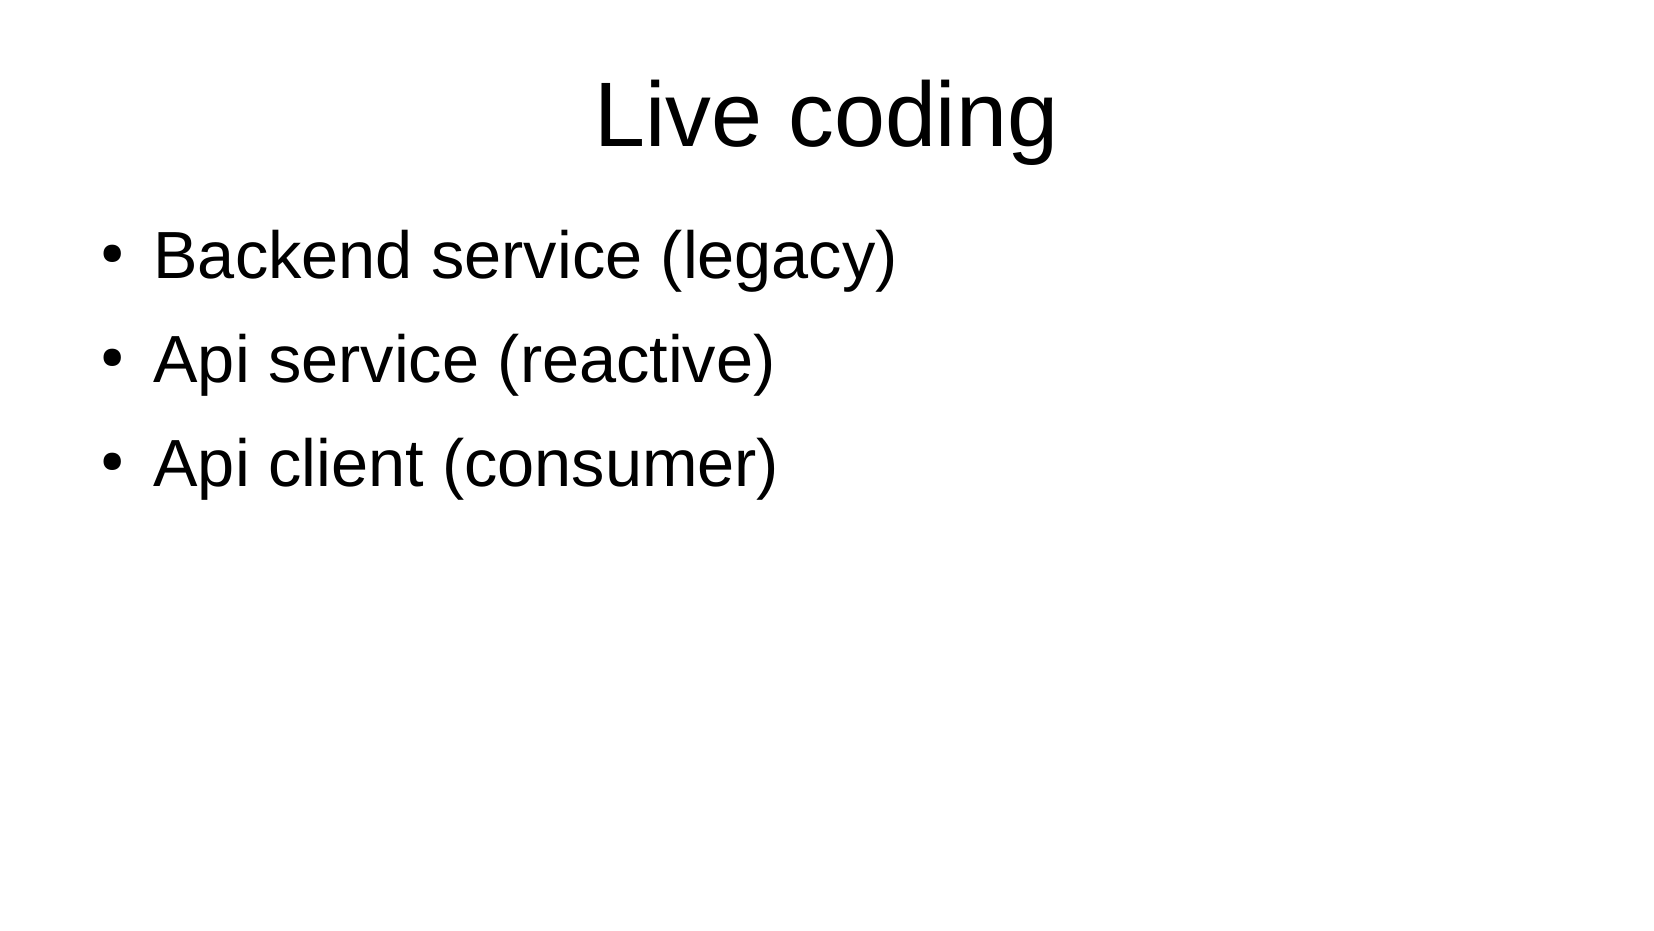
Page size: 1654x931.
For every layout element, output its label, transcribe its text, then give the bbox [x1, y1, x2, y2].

title Live coding [82, 37, 1571, 193]
list Backend service (legacy) Api service (reactive) Api client (consumer) [82, 217, 1571, 758]
